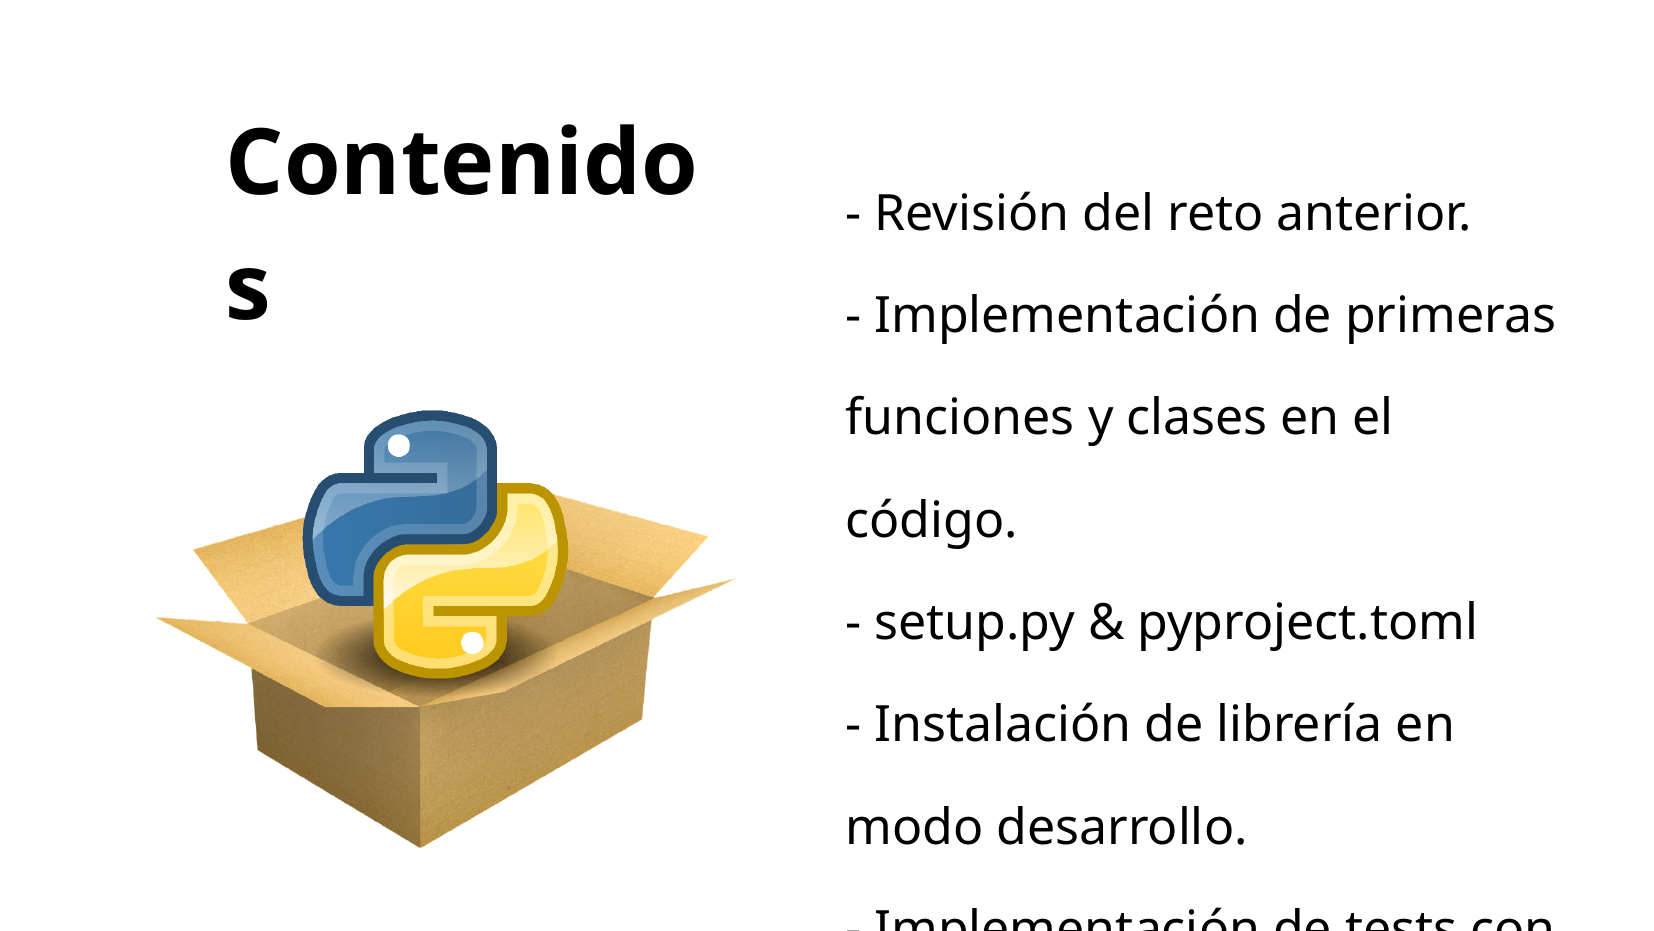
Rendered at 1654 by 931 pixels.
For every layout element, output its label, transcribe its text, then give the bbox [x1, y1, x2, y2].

text_box - Revisión del reto anterior. - Implementación de primeras funciones y clases en el código. - setup.py & pyproject.toml - Instalación de librería en modo desarrollo. - Implementación de tests con Pytests. - GitHub Actions: CI. [830, 134, 1584, 825]
text_box Contenidos [211, 89, 727, 197]
picture [154, 409, 736, 848]
